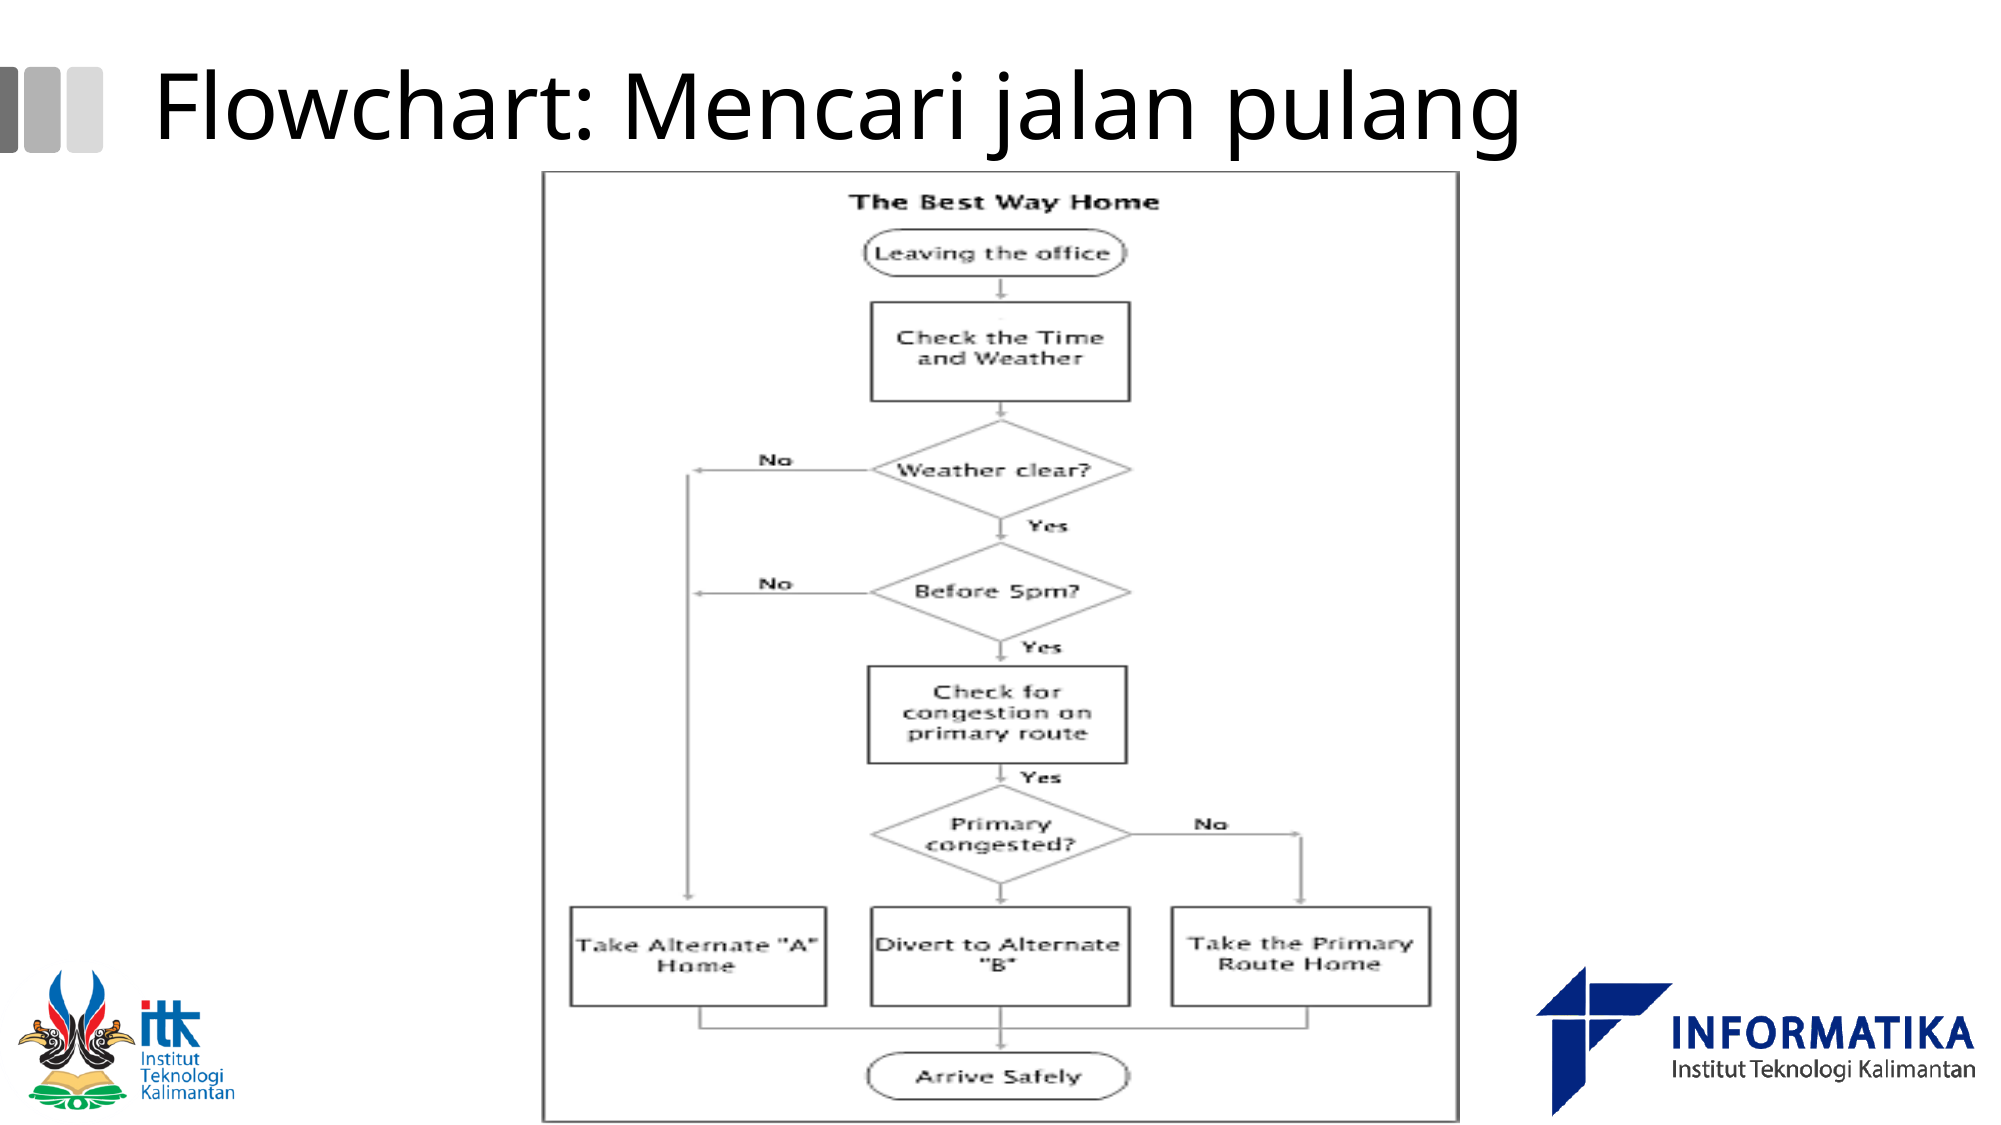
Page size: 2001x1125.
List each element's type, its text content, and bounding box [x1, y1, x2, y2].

picture [0, 935, 253, 1125]
title Flowchart: Mencari jalan pulang [137, 1, 1863, 219]
picture [540, 171, 1460, 1125]
picture [1534, 965, 1976, 1118]
